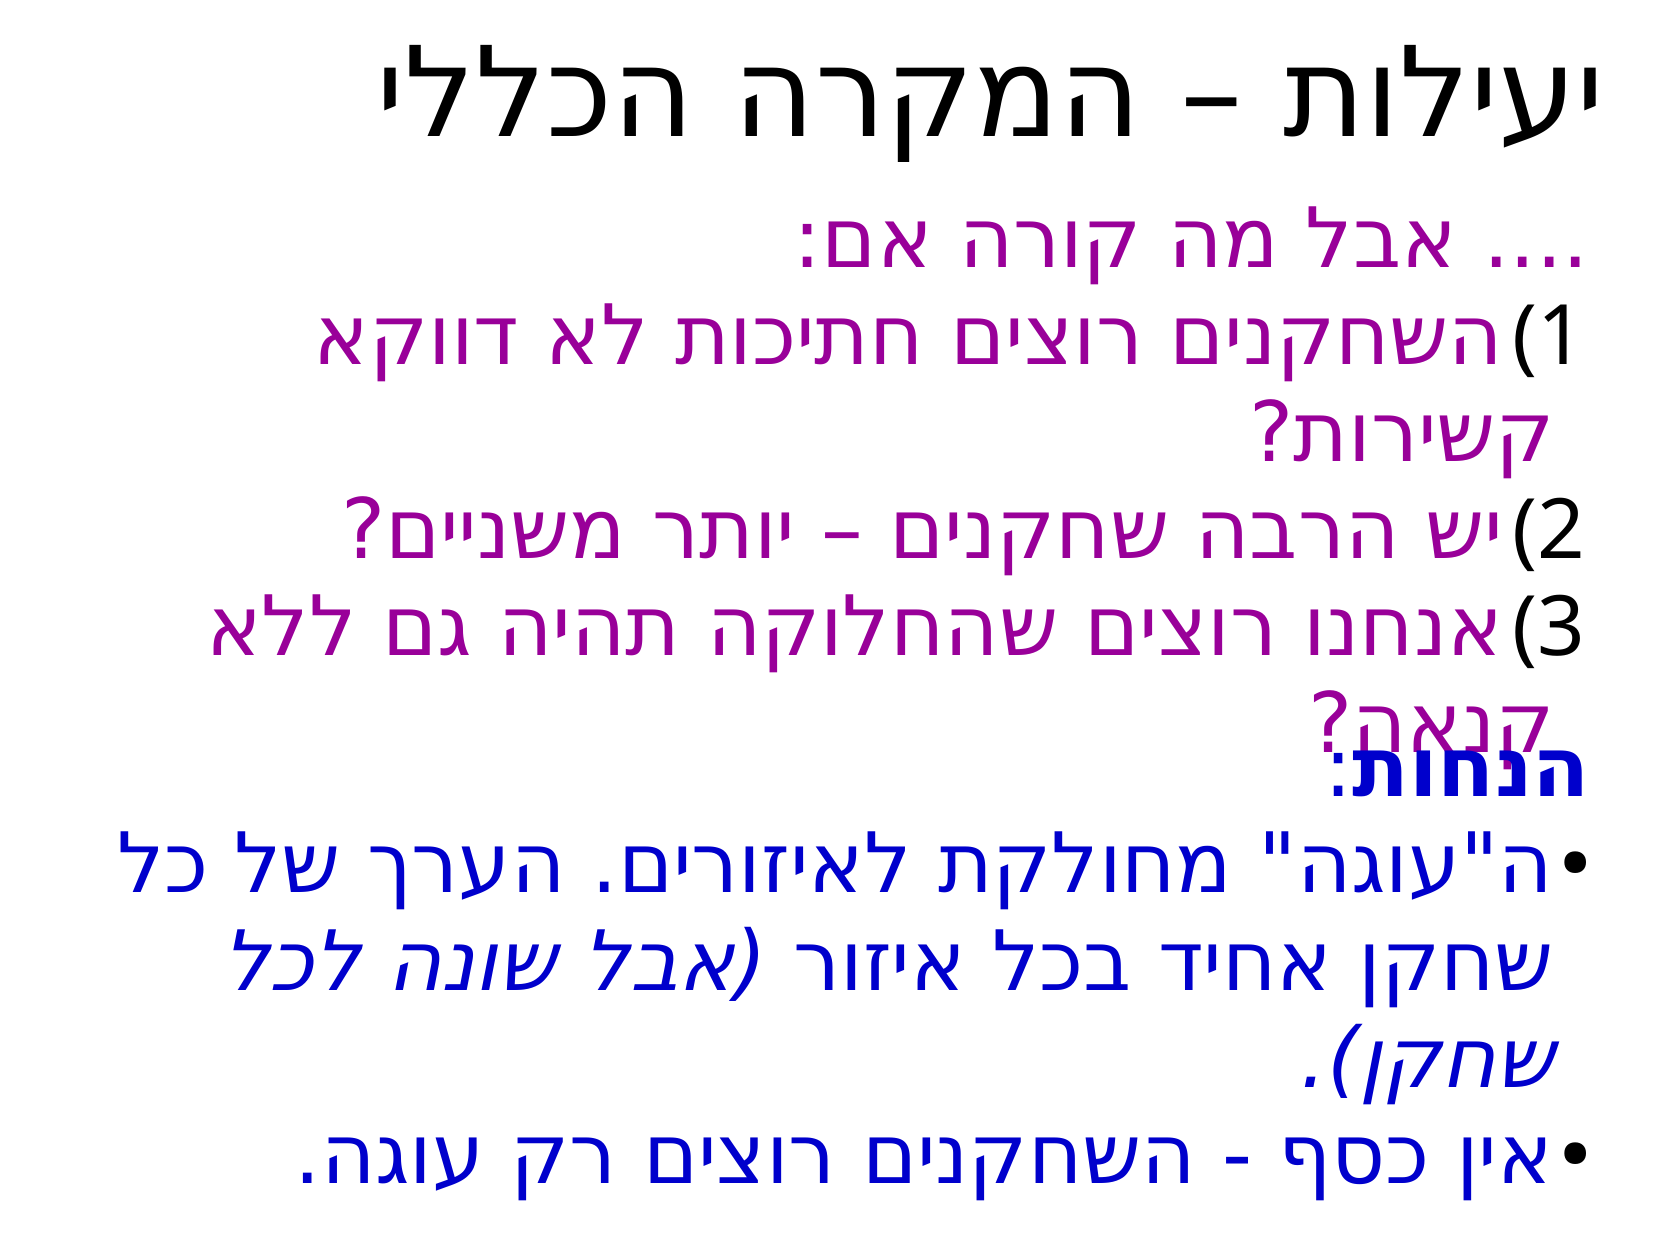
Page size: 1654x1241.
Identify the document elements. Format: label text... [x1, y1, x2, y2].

text_box .... אבל מה קורה אם: השחקנים רוצים חתיכות לא דווקא קשירות? יש הרבה שחקנים – יותר משניים? אנחנו רוצים שהחלוקה תהיה גם ללא קנאה? [60, 182, 1606, 586]
title יעילות – המקרה הכללי [30, 7, 1654, 166]
text_box הנחות: ה"עוגה" מחולקת לאיזורים. הערך של כל שחקן אחיד בכל איזור (אבל שונה לכל שחקן). אין כסף - השחקנים רוצים רק עוגה. [60, 711, 1606, 1114]
